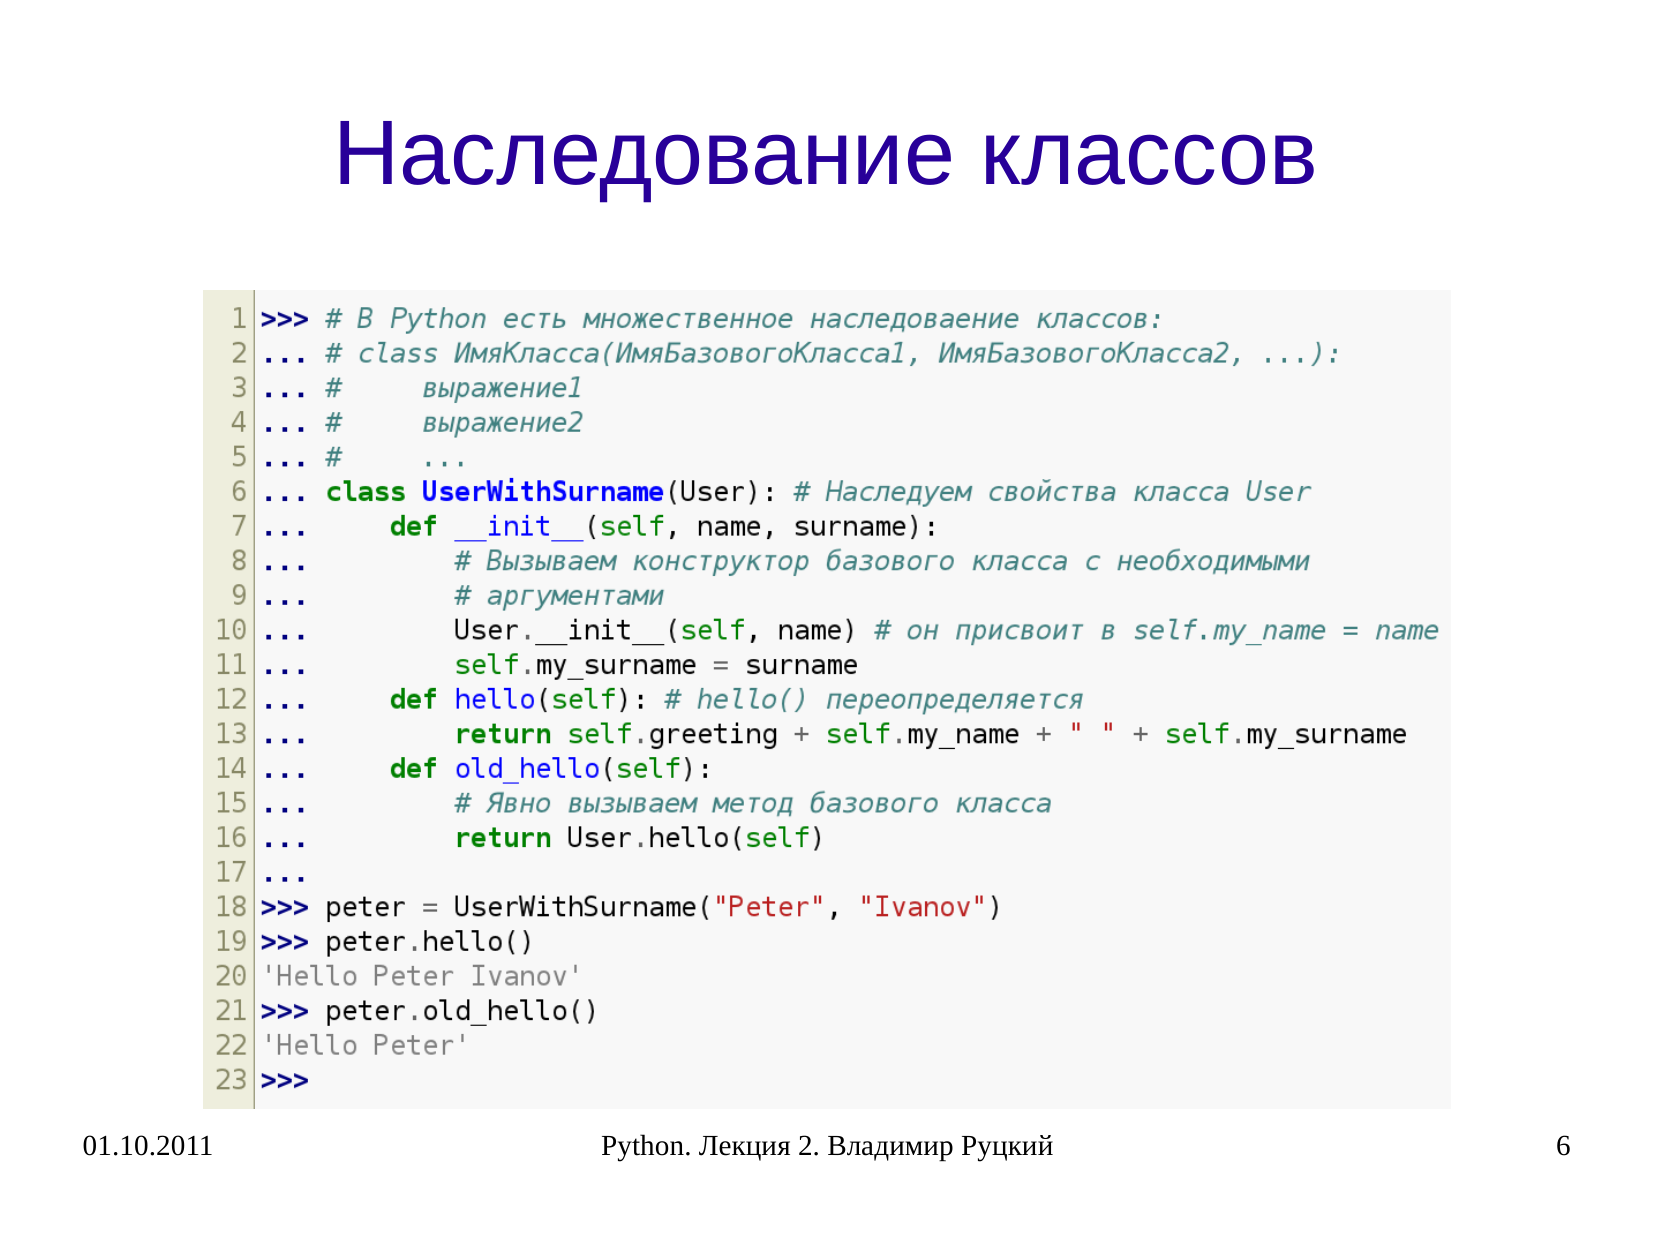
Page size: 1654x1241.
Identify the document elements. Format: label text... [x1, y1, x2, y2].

picture [203, 290, 1451, 1109]
title Наследование классов [82, 49, 1571, 257]
